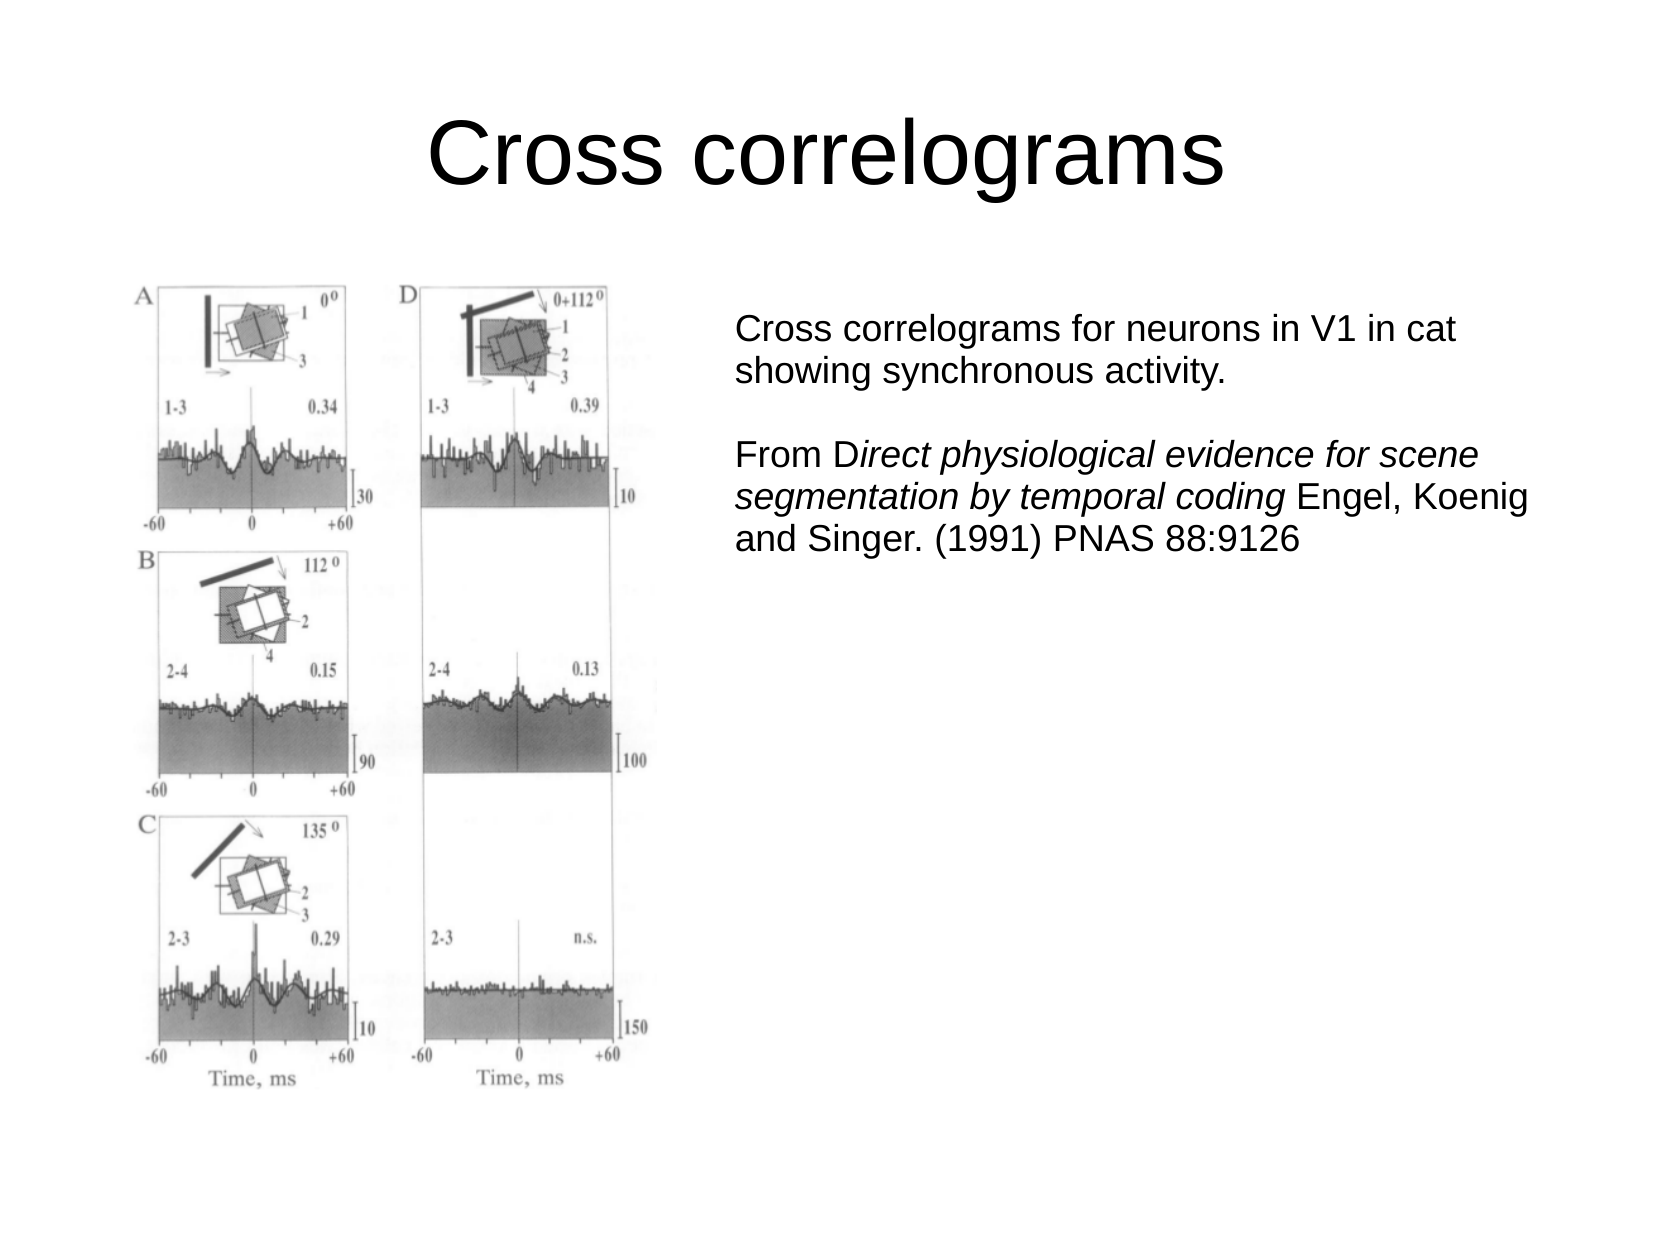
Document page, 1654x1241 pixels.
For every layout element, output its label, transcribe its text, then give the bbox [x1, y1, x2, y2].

picture [120, 276, 657, 1096]
text_box Cross correlograms for neurons in V1 in cat showing synchronous activity. From Direct physiological evidence for scene segmentation by temporal coding Engel, Koenig and Singer. (1991) PNAS 88:9126 [720, 300, 1546, 567]
title Cross correlograms [82, 49, 1571, 257]
